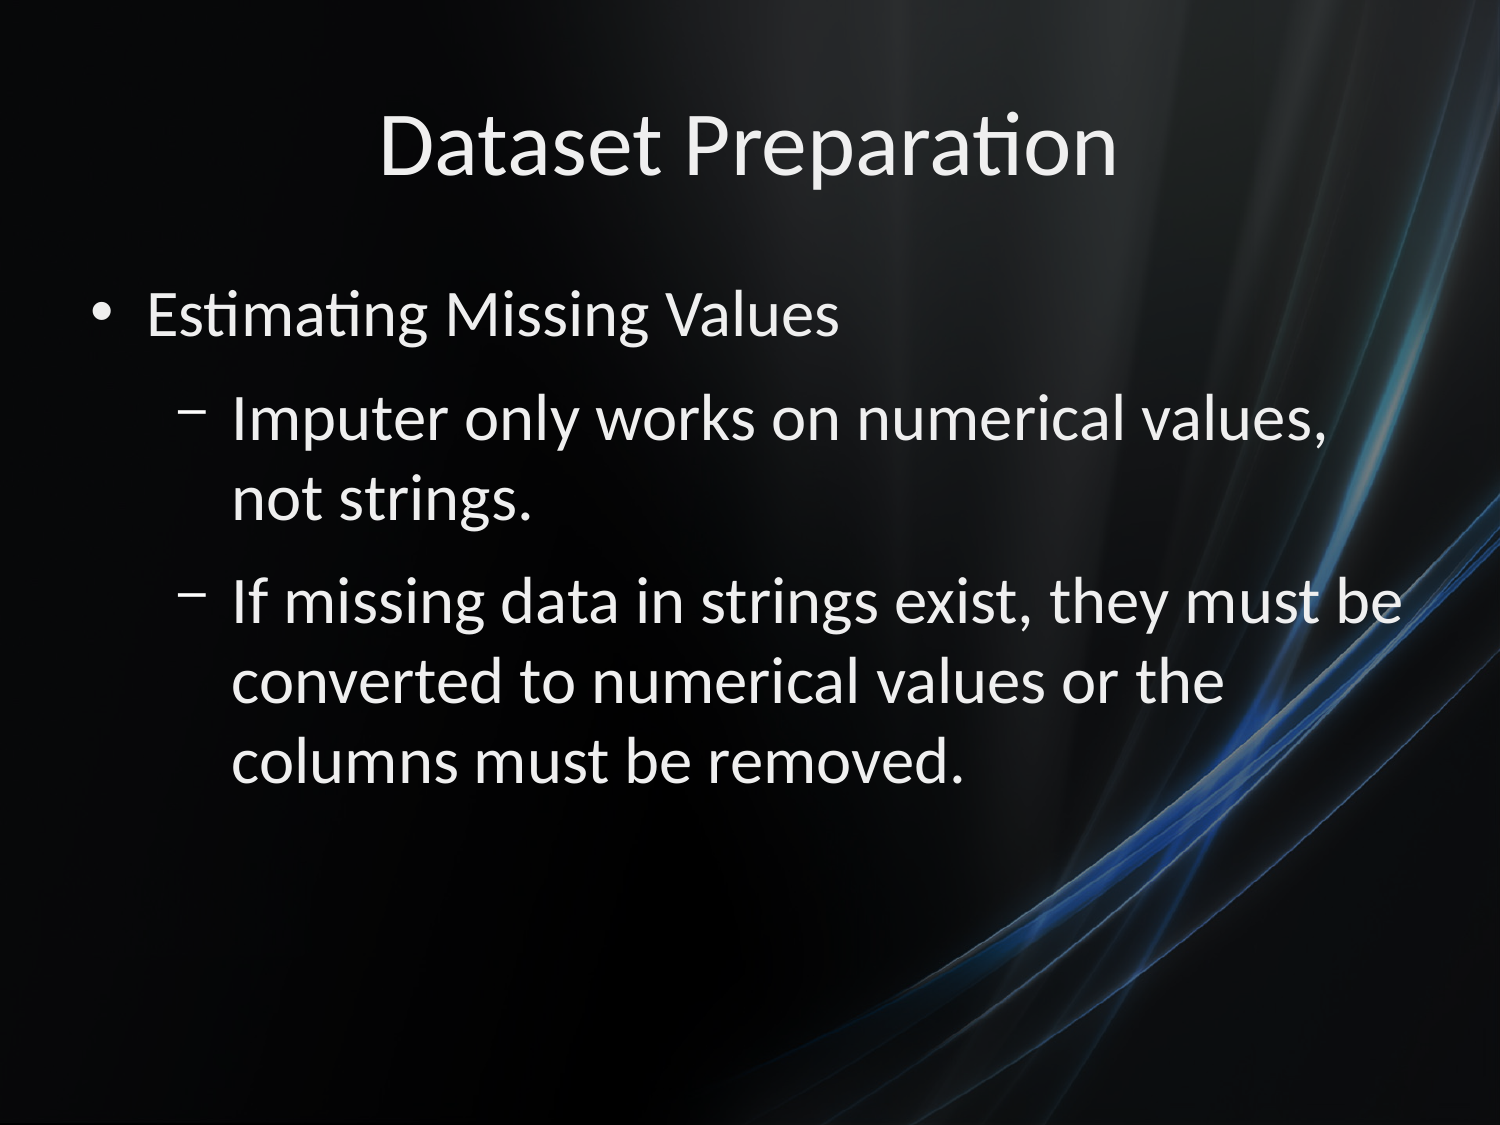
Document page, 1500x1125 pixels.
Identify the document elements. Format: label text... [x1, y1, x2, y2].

list Estimating Missing Values Imputer only works on numerical values, not strings. If missing data in strings exist, they must be converted to numerical values or the columns must be removed. [75, 262, 1425, 1005]
picture [0, 0, 1500, 1125]
title Dataset Preparation [75, 45, 1425, 233]
